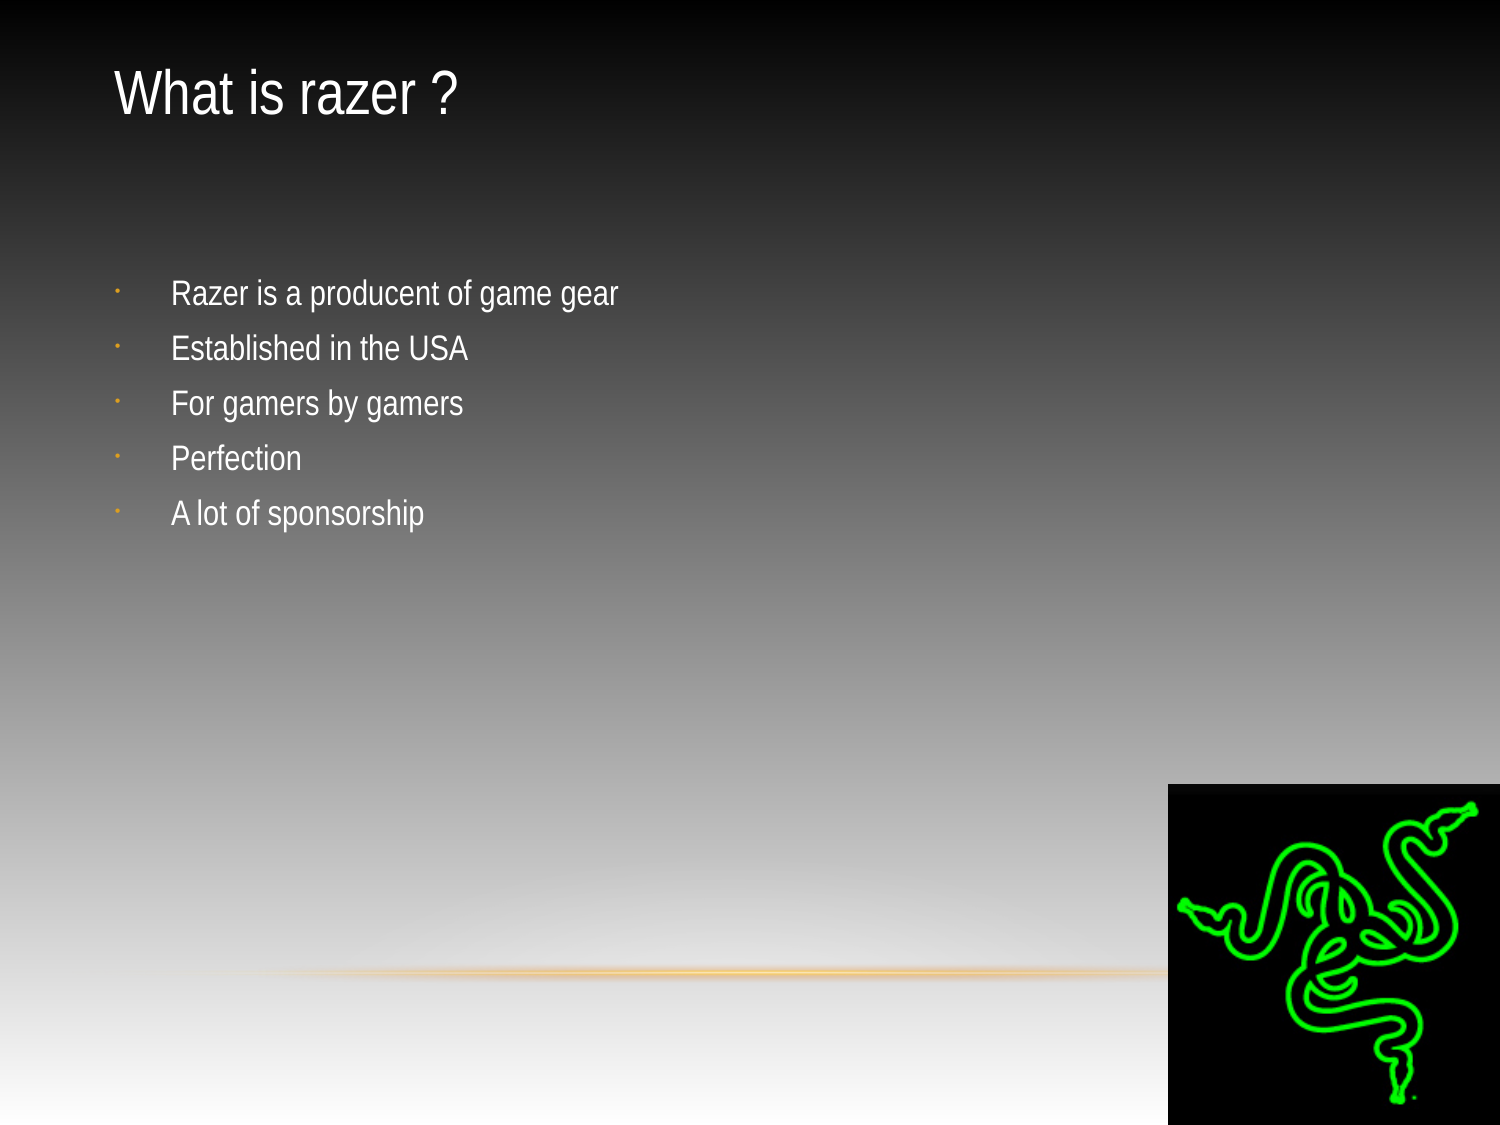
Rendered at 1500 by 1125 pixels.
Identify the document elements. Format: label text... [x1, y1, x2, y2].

title What is razer ? [99, 45, 1400, 233]
picture [0, 0, 1500, 1125]
list Razer is a producent of game gear Established in the USA For gamers by gamers Perfection A lot of sponsorship [99, 262, 1400, 938]
